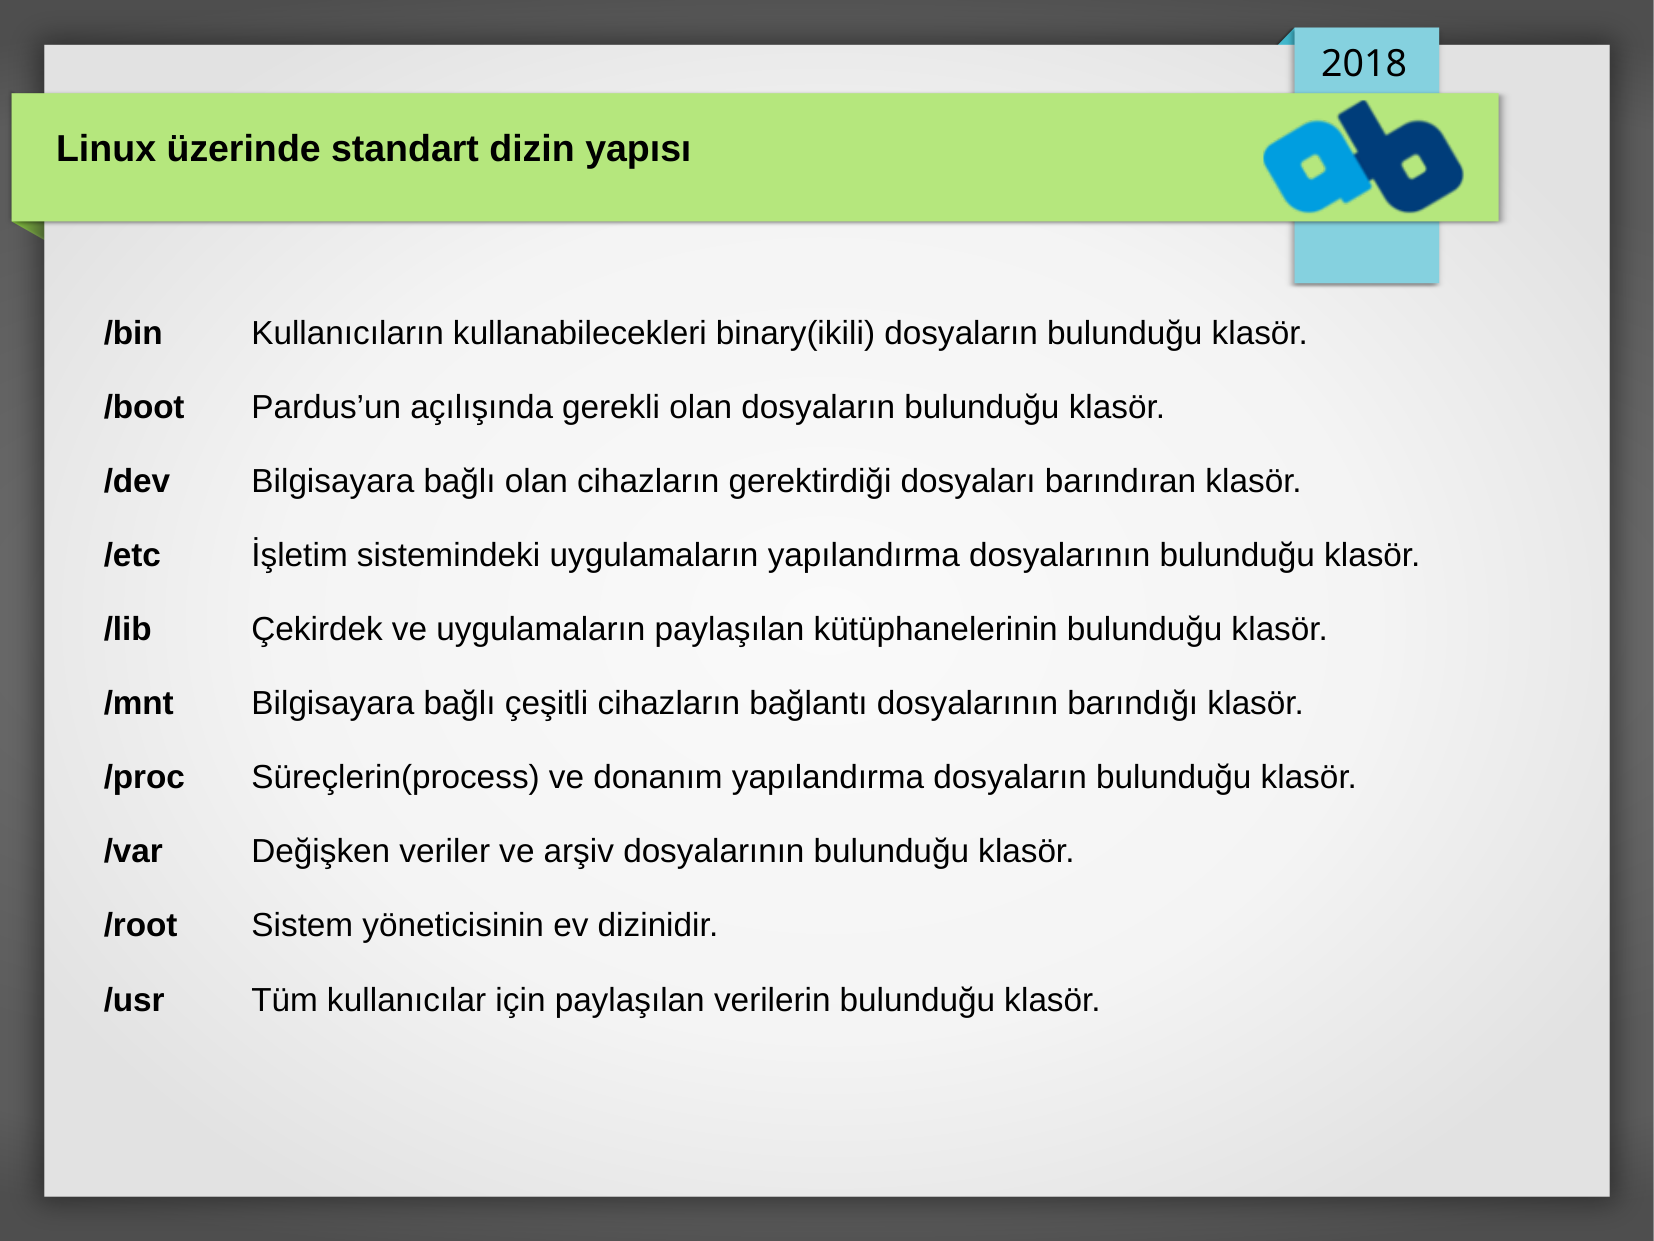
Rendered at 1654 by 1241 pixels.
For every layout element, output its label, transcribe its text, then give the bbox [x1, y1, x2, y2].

picture [0, 0, 1654, 1241]
text_box /bin Kullanıcıların kullanabilecekleri binary(ikili) dosyaların bulunduğu klasör. /boot Pardus’un açılışında gerekli olan dosyaların bulunduğu klasör. /dev Bilgisayara bağlı olan cihazların gerektirdiği dosyaları barındıran klasör. /etc İşletim sistemindeki uygulamaların yapılandırma dosyalarının bulunduğu klasör. /lib Çekirdek ve uygulamaların paylaşılan kütüphanelerinin bulunduğu klasör. /mnt Bilgisayara bağlı çeşitli cihazların bağlantı dosyalarının barındığı klasör. /proc Süreçlerin(process) ve donanım yapılandırma dosyaların bulunduğu klasör. /var Değişken veriler ve arşiv dosyalarının bulunduğu klasör. /root Sistem yöneticisinin ev dizinidir. /usr Tüm kullanıcılar için paylaşılan verilerin bulunduğu klasör. [89, 307, 1560, 1100]
text_box 2018 [1299, 29, 1430, 98]
text_box Linux üzerinde standart dizin yapısı [41, 120, 1134, 220]
